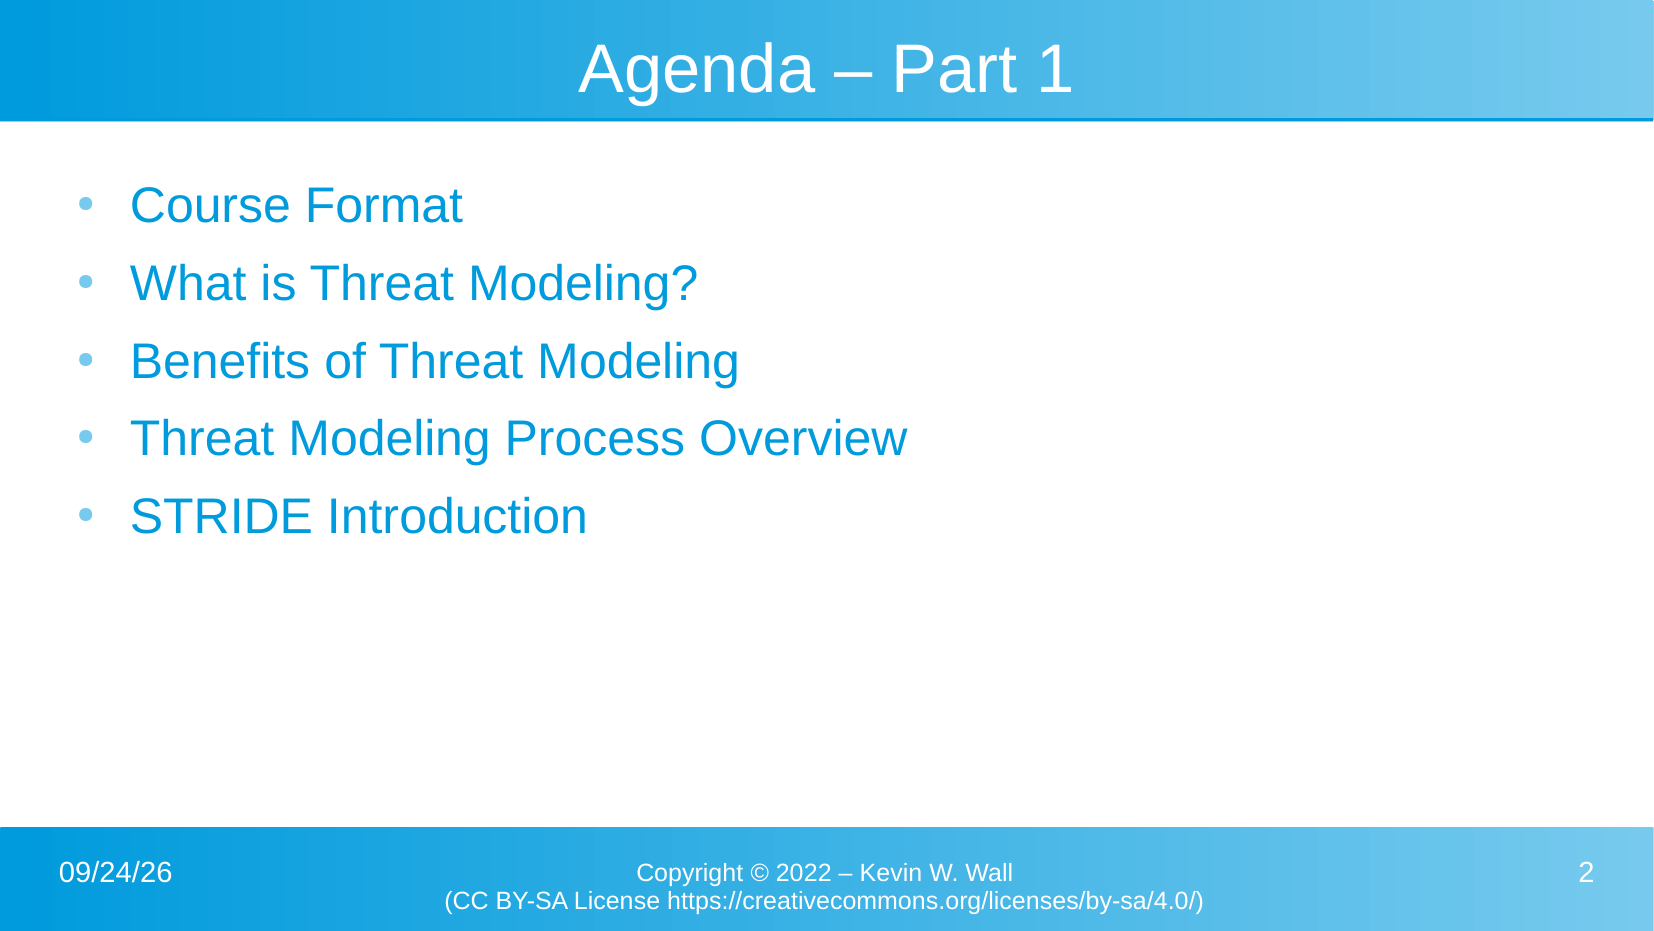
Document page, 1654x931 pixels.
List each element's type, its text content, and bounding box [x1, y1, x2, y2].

list Course Format What is Threat Modeling? Benefits of Threat Modeling Threat Modeling Process Overview STRIDE Introduction [59, 177, 1595, 768]
title Agenda – Part 1 [59, 29, 1595, 108]
